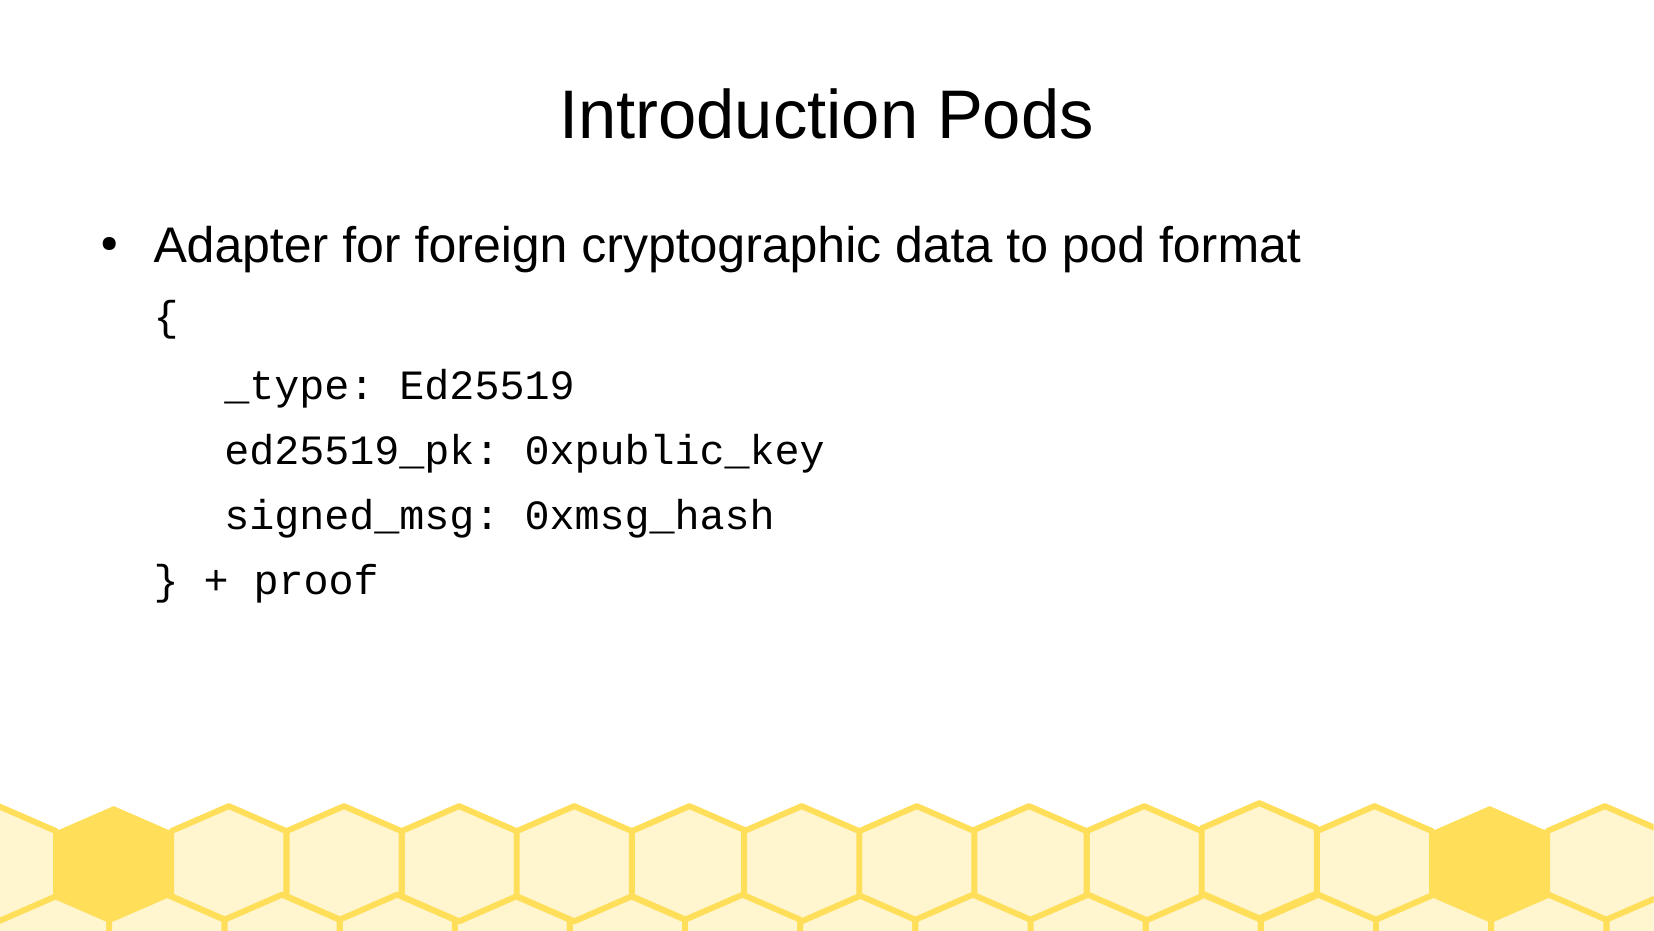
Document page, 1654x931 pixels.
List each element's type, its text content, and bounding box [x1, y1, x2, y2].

title Introduction Pods [82, 37, 1571, 193]
list Adapter for foreign cryptographic data to pod format { _type: Ed25519 ed25519_pk: 0xpublic_key signed_msg: 0xmsg_hash } + proof [82, 217, 1571, 758]
